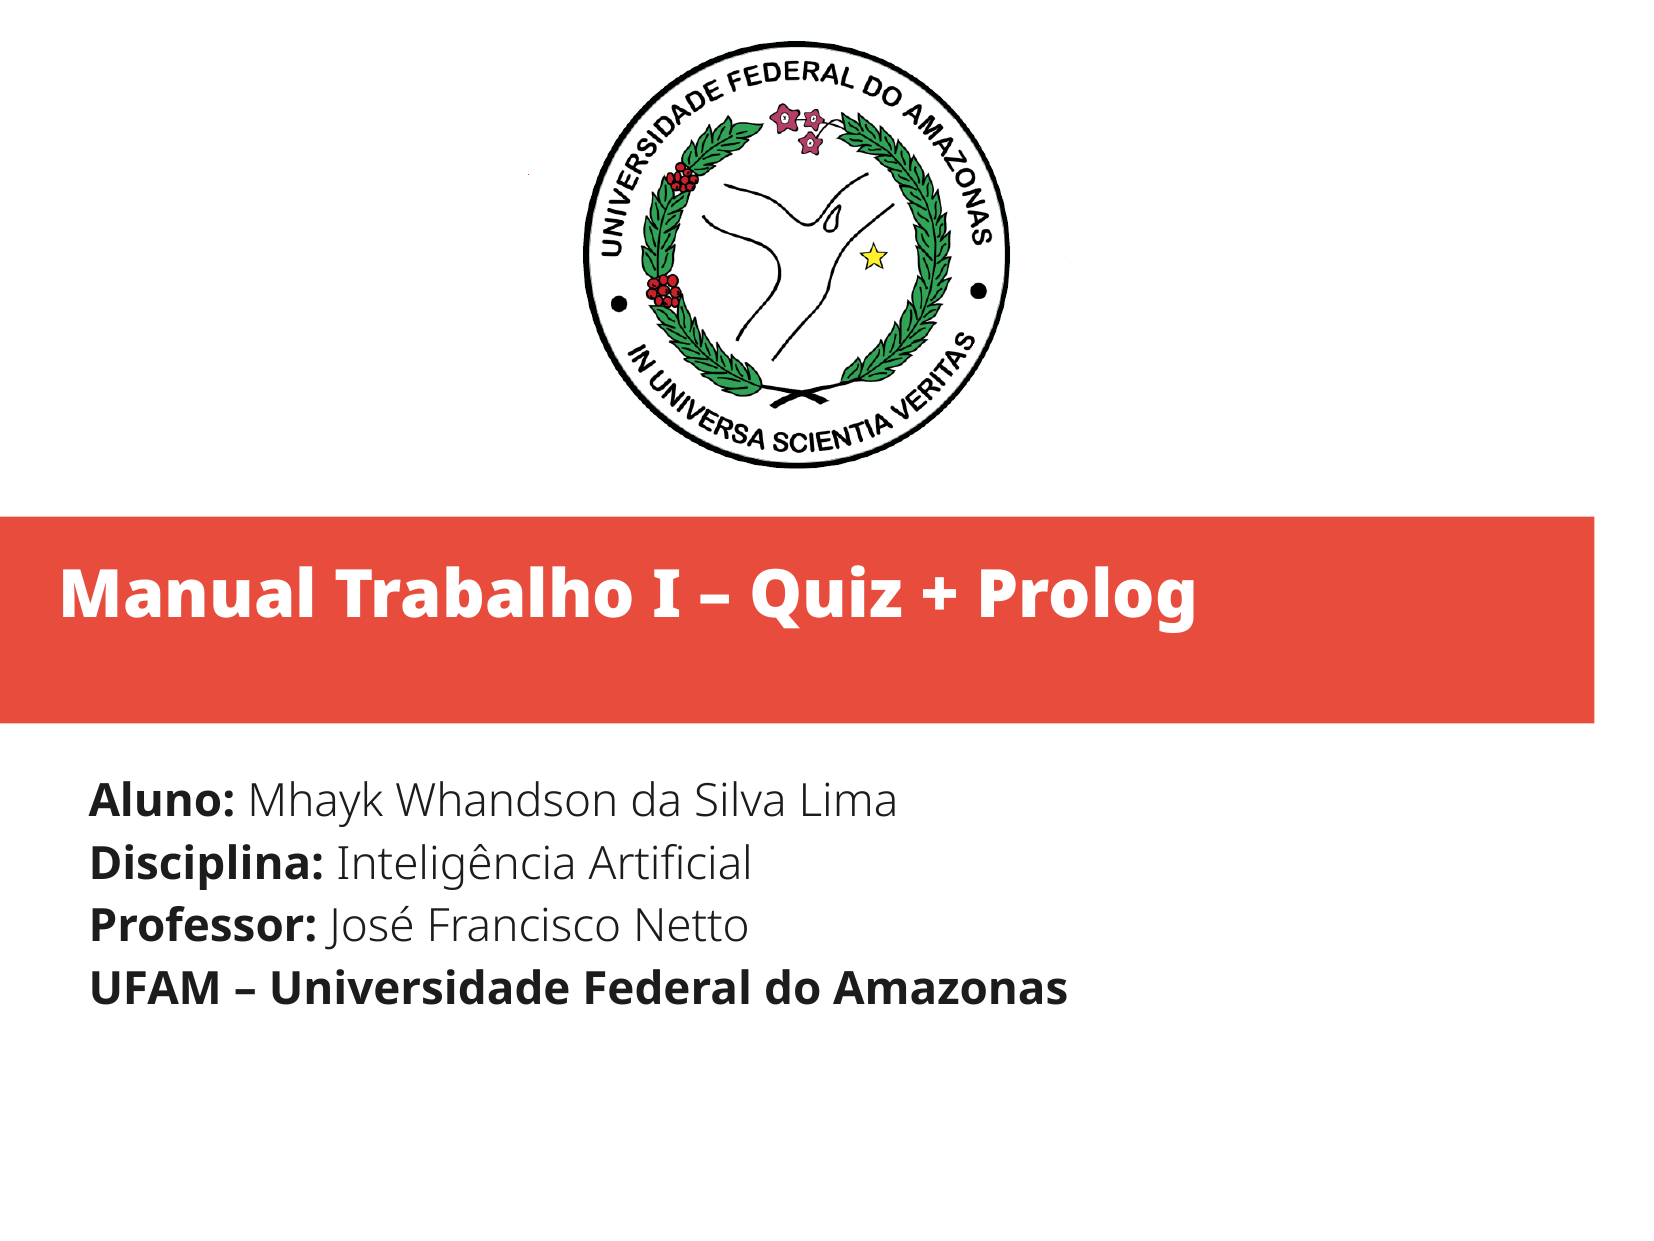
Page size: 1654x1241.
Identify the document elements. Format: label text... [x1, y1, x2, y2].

picture [528, 40, 1065, 469]
title Manual Trabalho I – Quiz + Prolog [59, 546, 1595, 694]
subtitle Aluno: Mhayk Whandson da Silva Lima Disciplina: Inteligência Artificial Professor: José Francisco Netto UFAM – Universidade Federal do Amazonas [88, 767, 1595, 1182]
